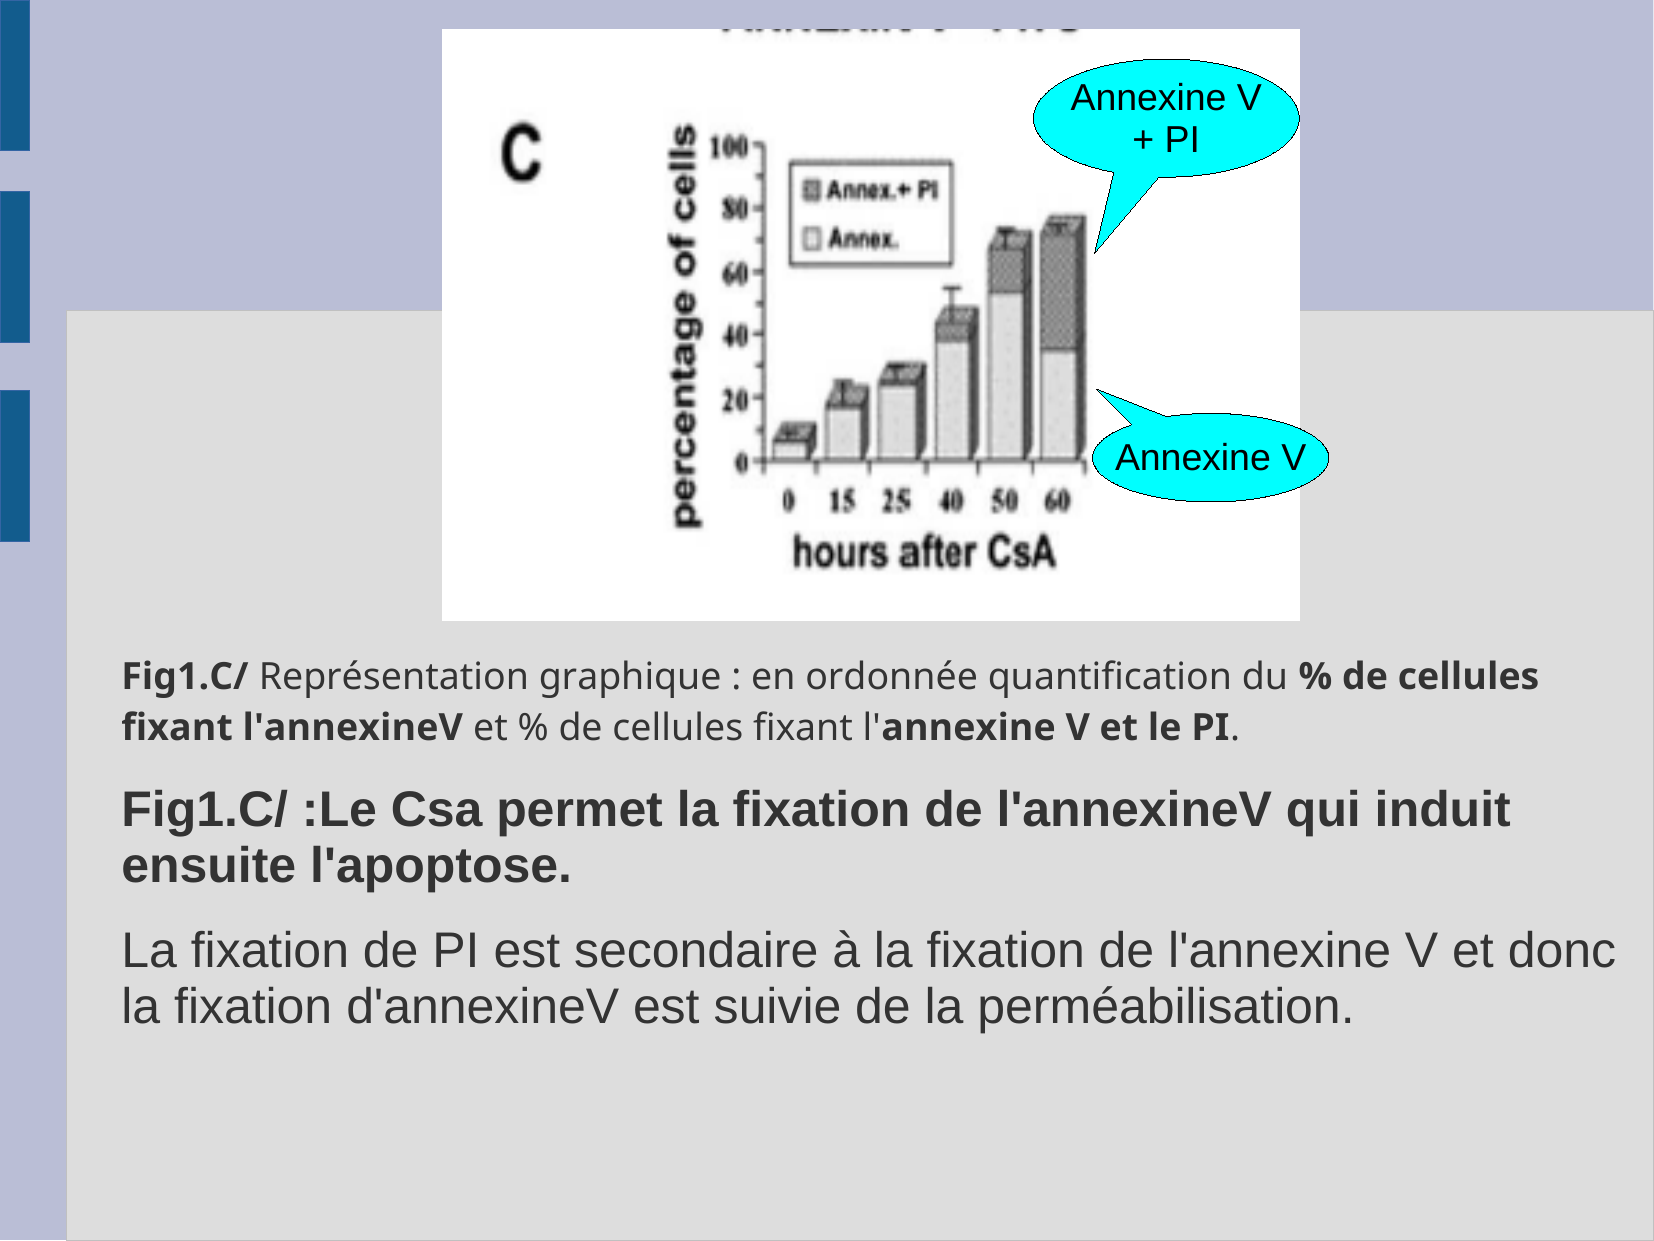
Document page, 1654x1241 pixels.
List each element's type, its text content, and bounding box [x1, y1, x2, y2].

list Fig1.C/ Représentation graphique : en ordonnée quantification du % de cellules fixant l'annexineV et % de cellules fixant l'annexine V et le PI. Fig1.C/ :Le Csa permet la fixation de l'annexineV qui induit ensuite l'apoptose. La fixation de PI est secondaire à la fixation de l'annexine V et donc la fixation d'annexineV est suivie de la perméabilisation. [121, 649, 1625, 1127]
text_box Annexine V [1092, 389, 1329, 502]
picture [442, 29, 1300, 621]
text_box Annexine V + PI [1033, 59, 1300, 254]
